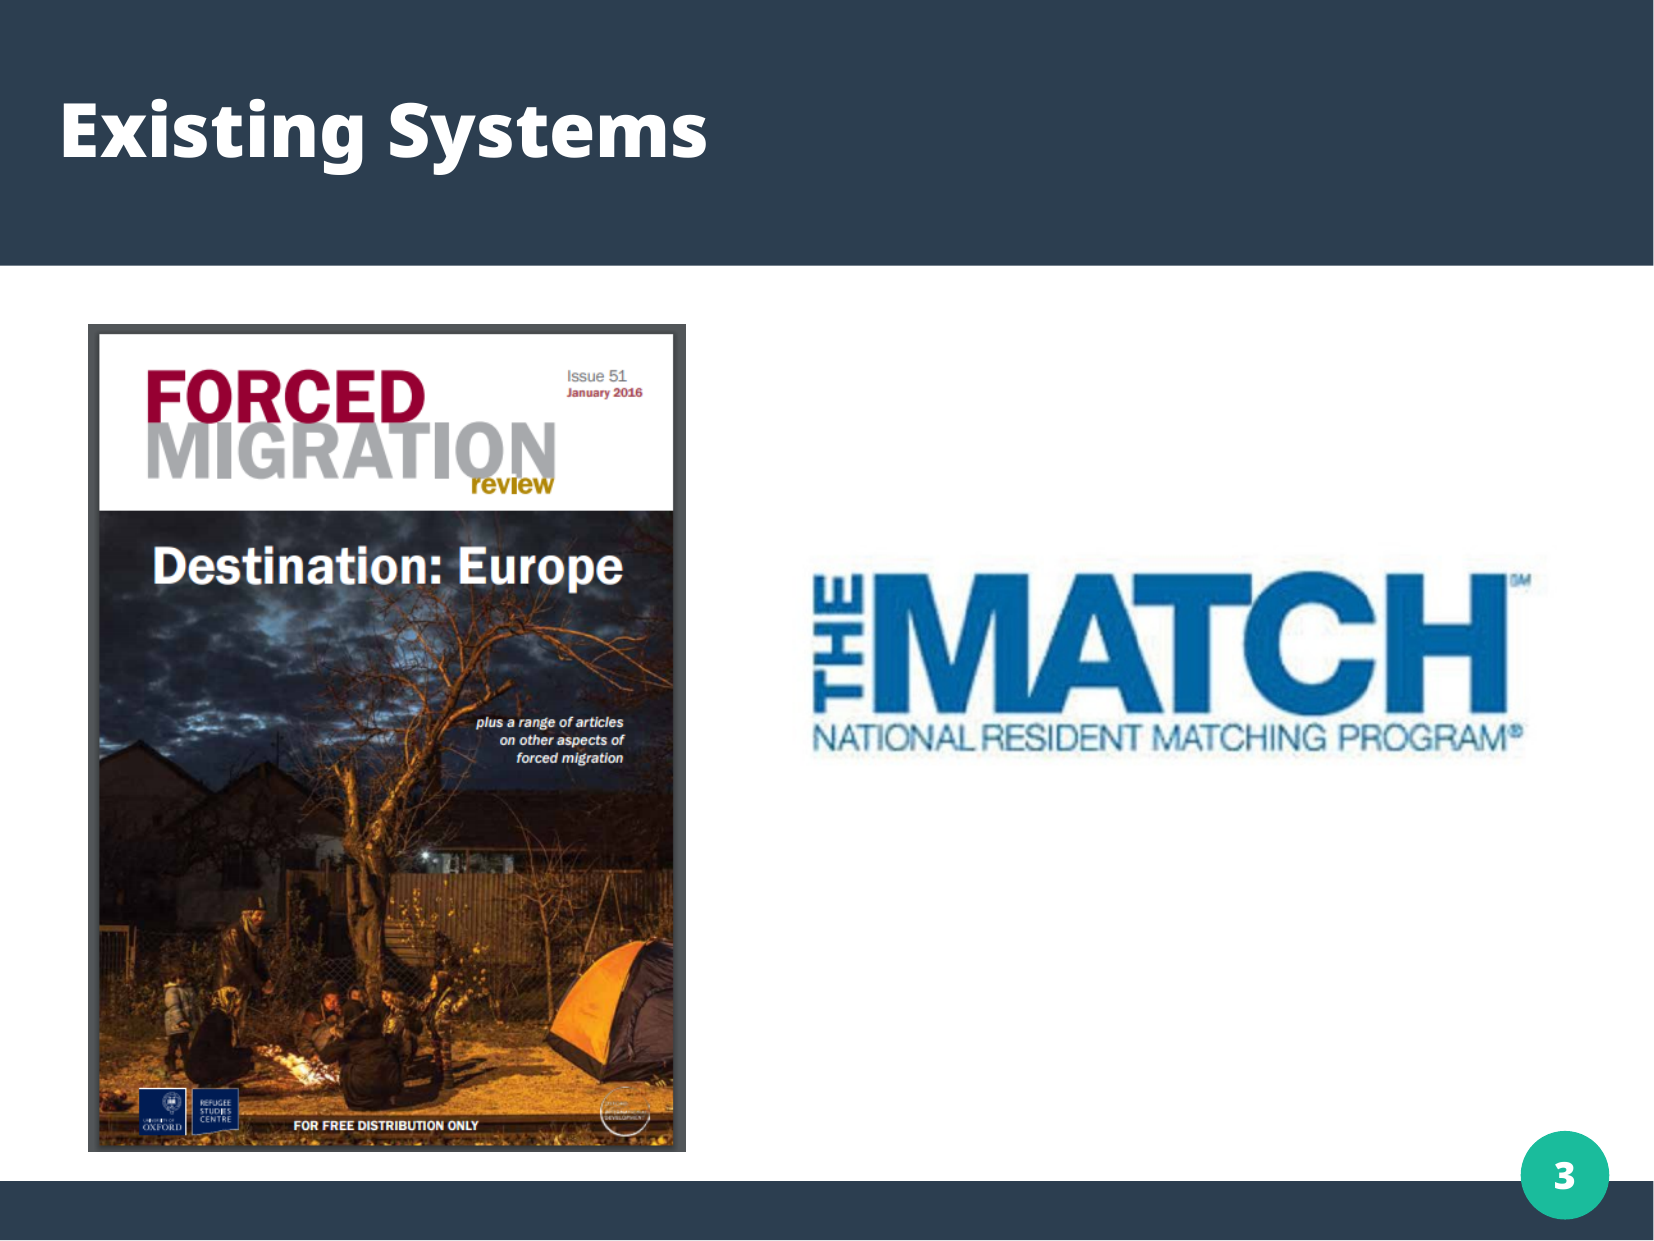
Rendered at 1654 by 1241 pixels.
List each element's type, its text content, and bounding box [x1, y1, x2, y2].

title Existing Systems [59, 49, 1595, 207]
picture [88, 324, 686, 1152]
picture [709, 472, 1625, 925]
